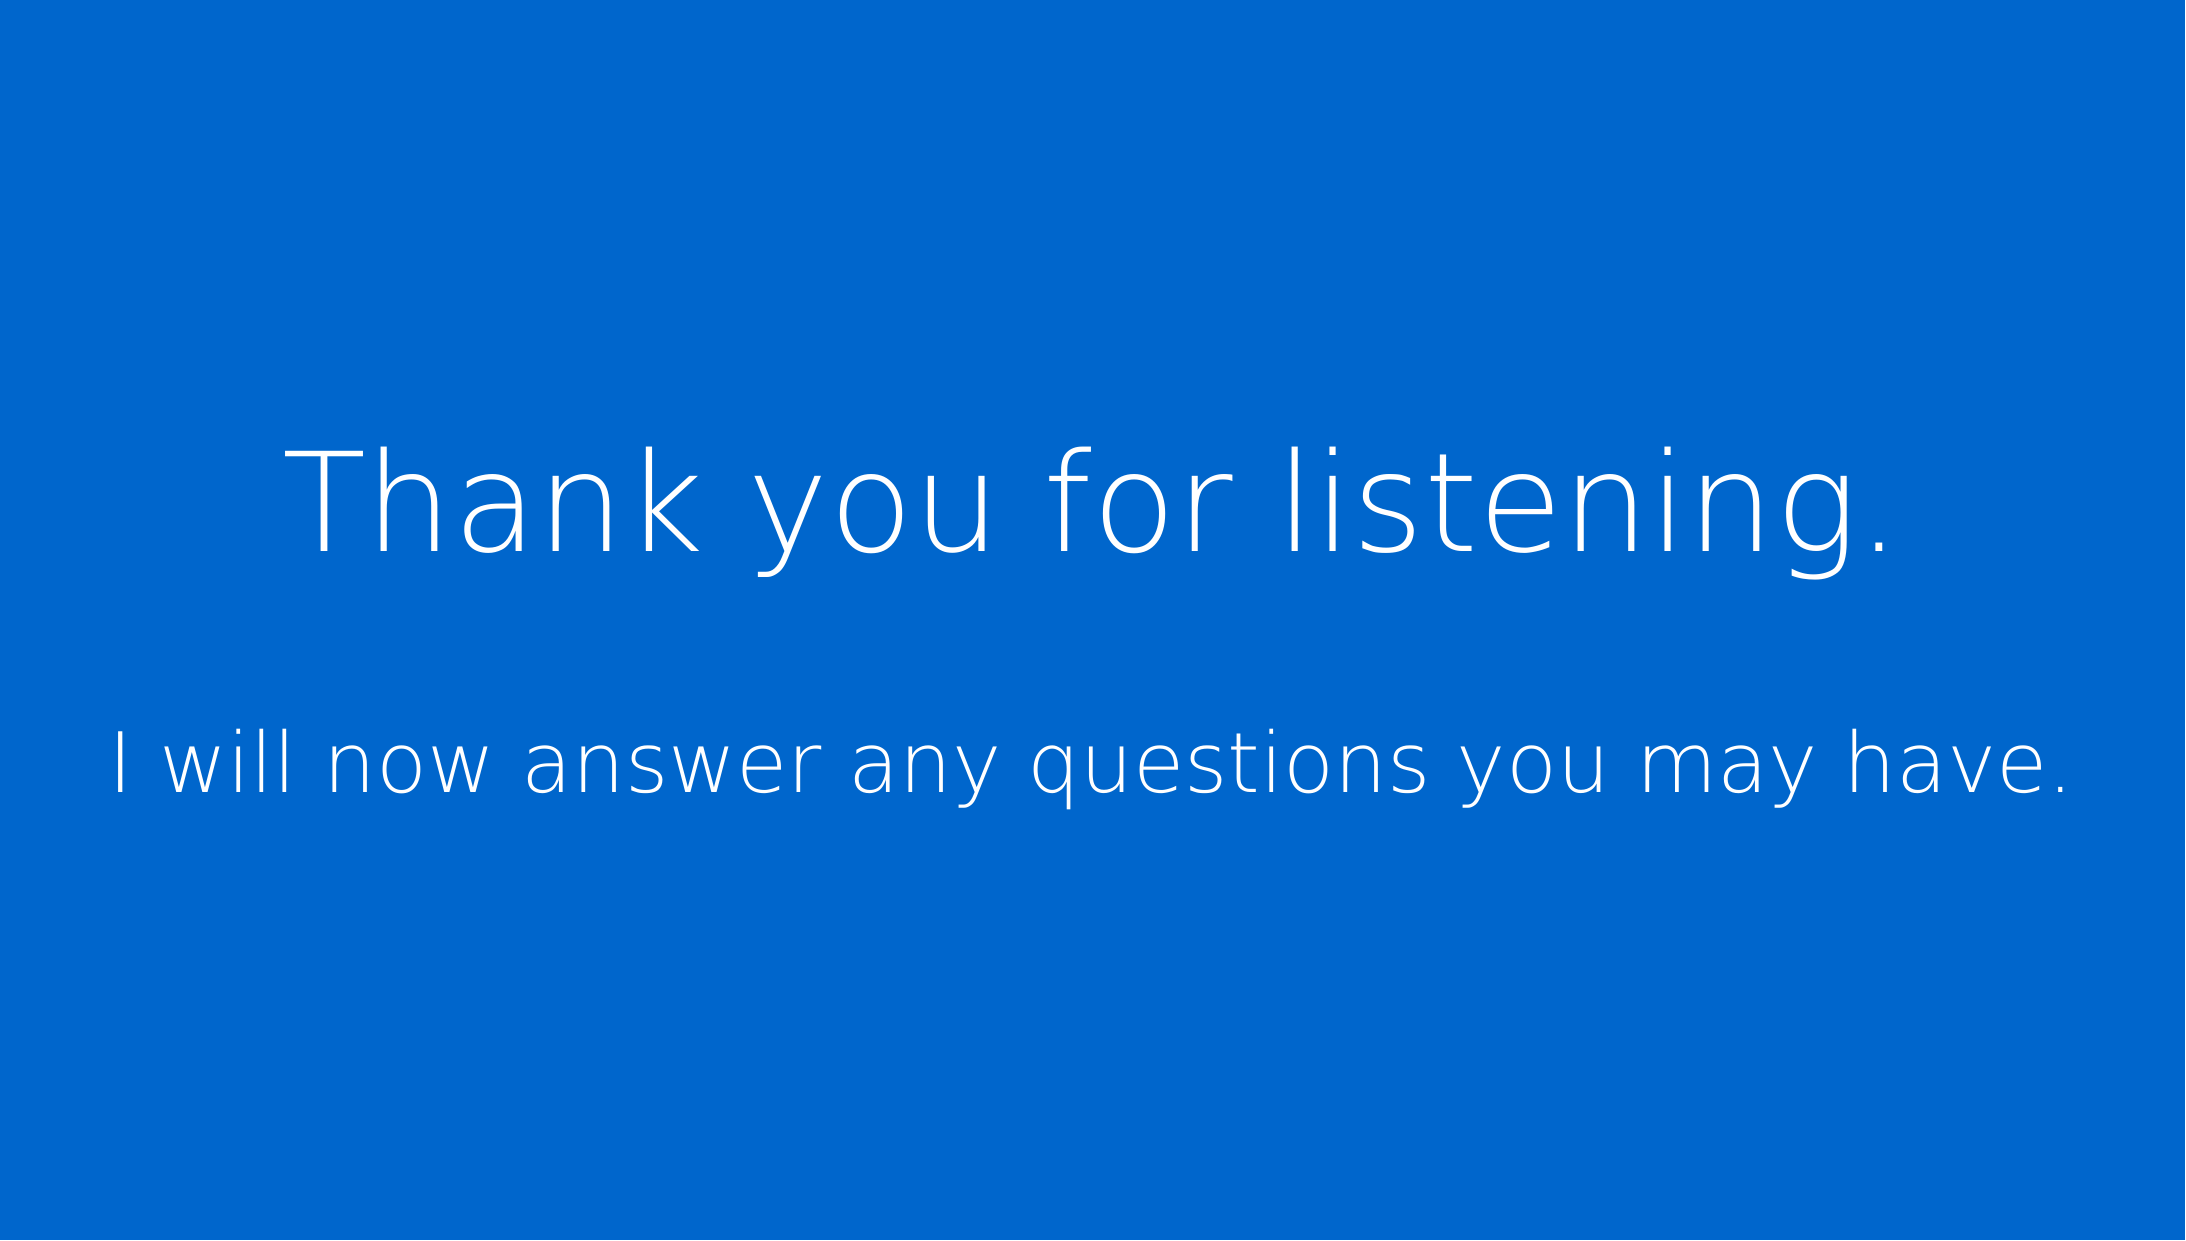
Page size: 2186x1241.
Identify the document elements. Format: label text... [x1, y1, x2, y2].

text_box Thank you for listening. I will now answer any questions you may have. [88, 416, 2097, 820]
